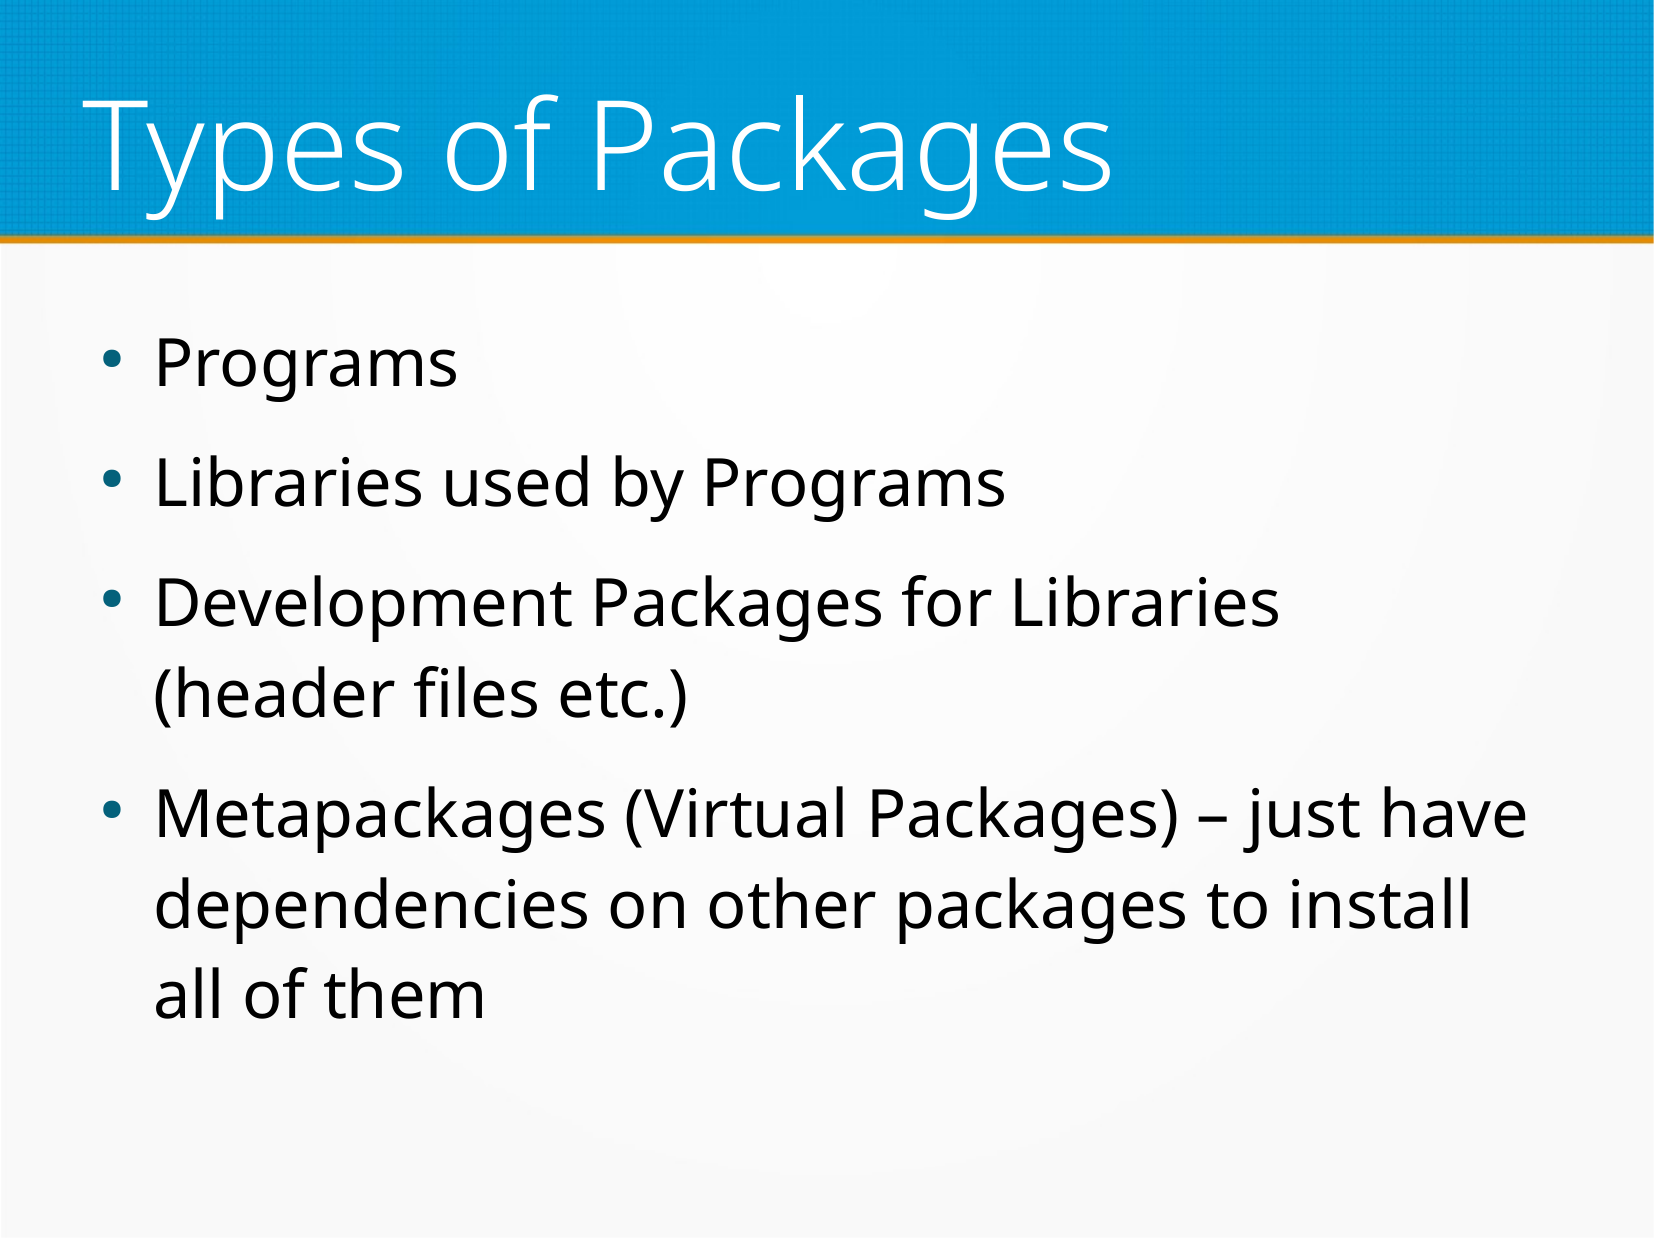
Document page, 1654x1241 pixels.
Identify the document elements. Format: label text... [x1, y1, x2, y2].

picture [0, 233, 1654, 1241]
list Programs Libraries used by Programs Development Packages for Libraries (header files etc.) Metapackages (Virtual Packages) – just have dependencies on other packages to install all of them [82, 315, 1563, 1081]
title Types of Packages [82, 19, 1571, 227]
